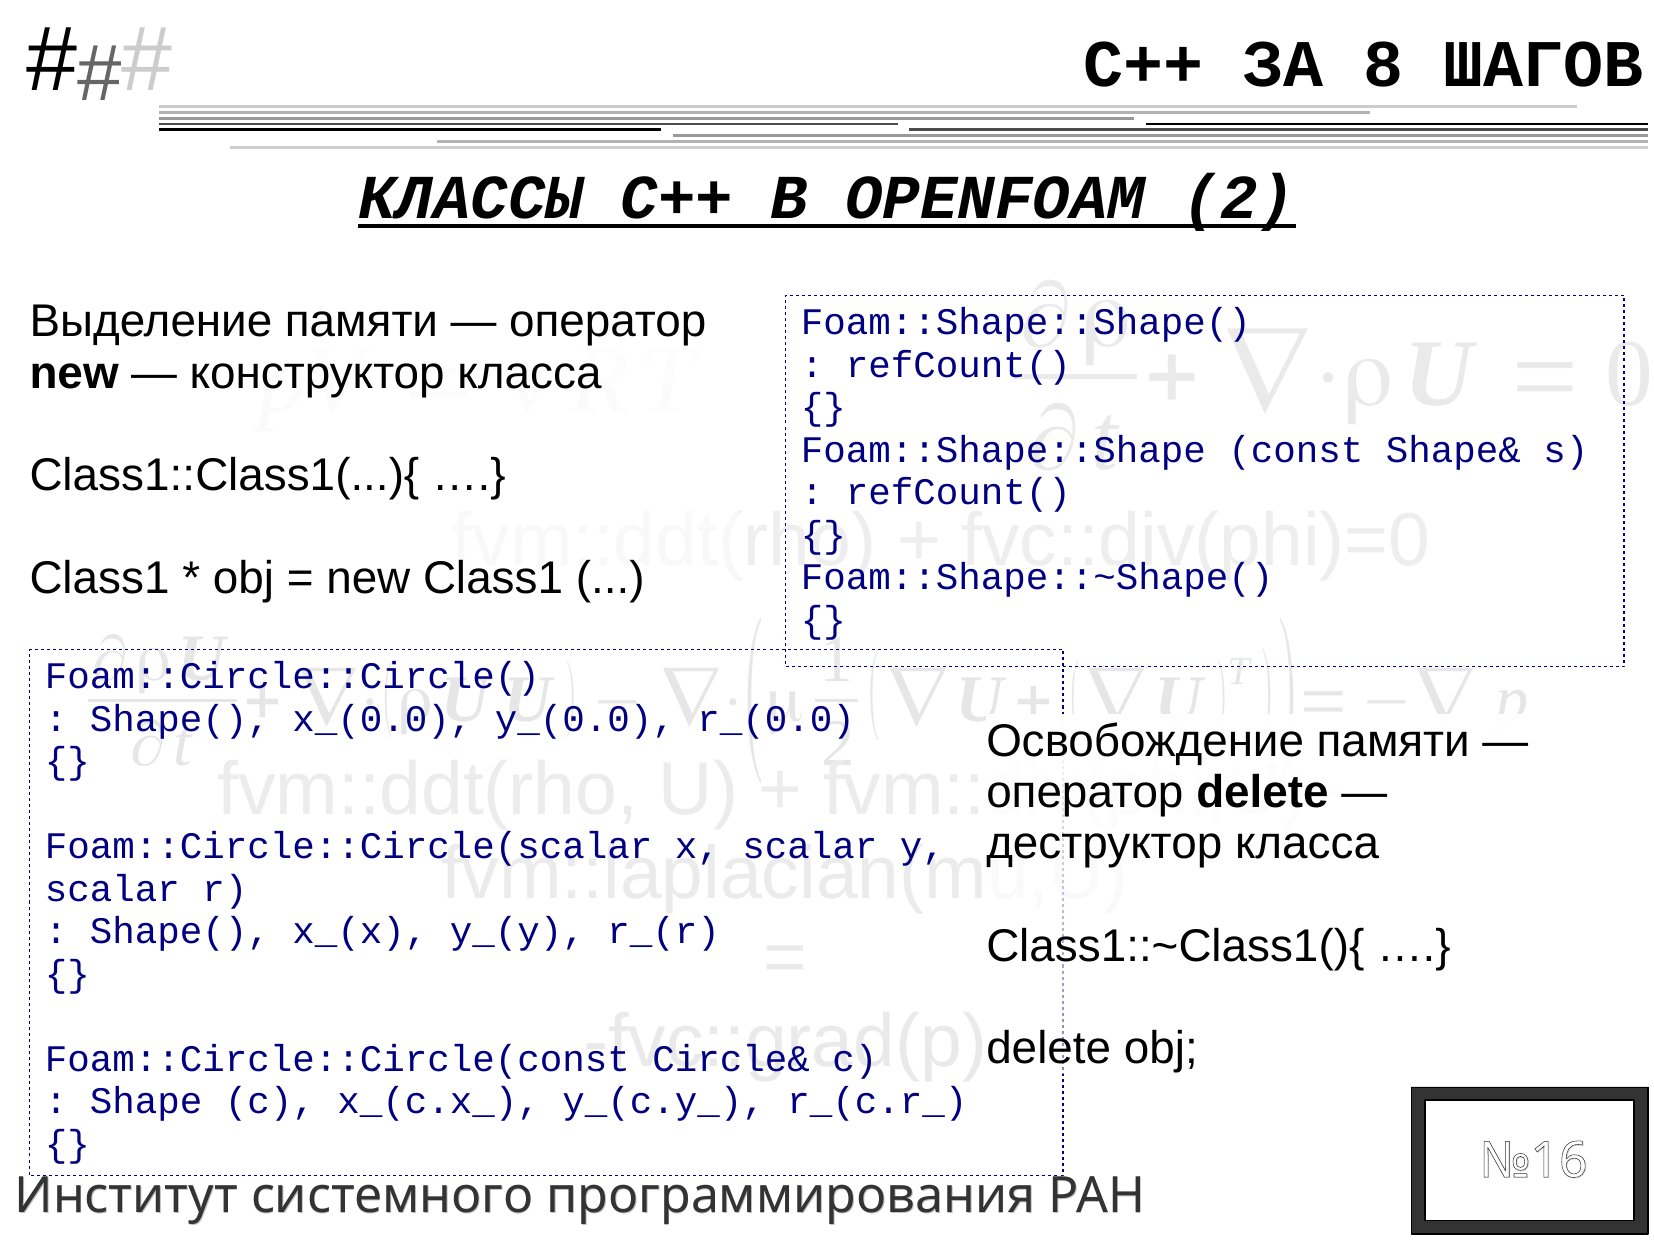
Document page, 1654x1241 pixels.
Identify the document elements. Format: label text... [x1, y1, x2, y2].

text_box Foam::Circle::Circle() : Shape(), x_(0.0), y_(0.0), r_(0.0) {} Foam::Circle::Circle(scalar x, scalar y, scalar r) : Shape(), x_(x), y_(y), r_(r) {} Foam::Circle::Circle(const Circle& c) : Shape (c), x_(c.x_), y_(c.y_), r_(c.r_) {} [29, 649, 1063, 1176]
list Выделение памяти — оператор new — конструктор класса Class1::Class1(...){ ….} Class1 * obj = new Class1 (...) [29, 295, 739, 621]
text_box Foam::Shape::Shape() : refCount() {} Foam::Shape::Shape (const Shape& s) : refCount() {} Foam::Shape::~Shape() {} [785, 295, 1625, 667]
title КЛАССЫ C++ В OPENFOAM (2) [0, 147, 1654, 257]
list Освобождение памяти — оператор delete — деструктор класса Class1::~Class1(){ ….} delete obj; [986, 714, 1636, 1074]
